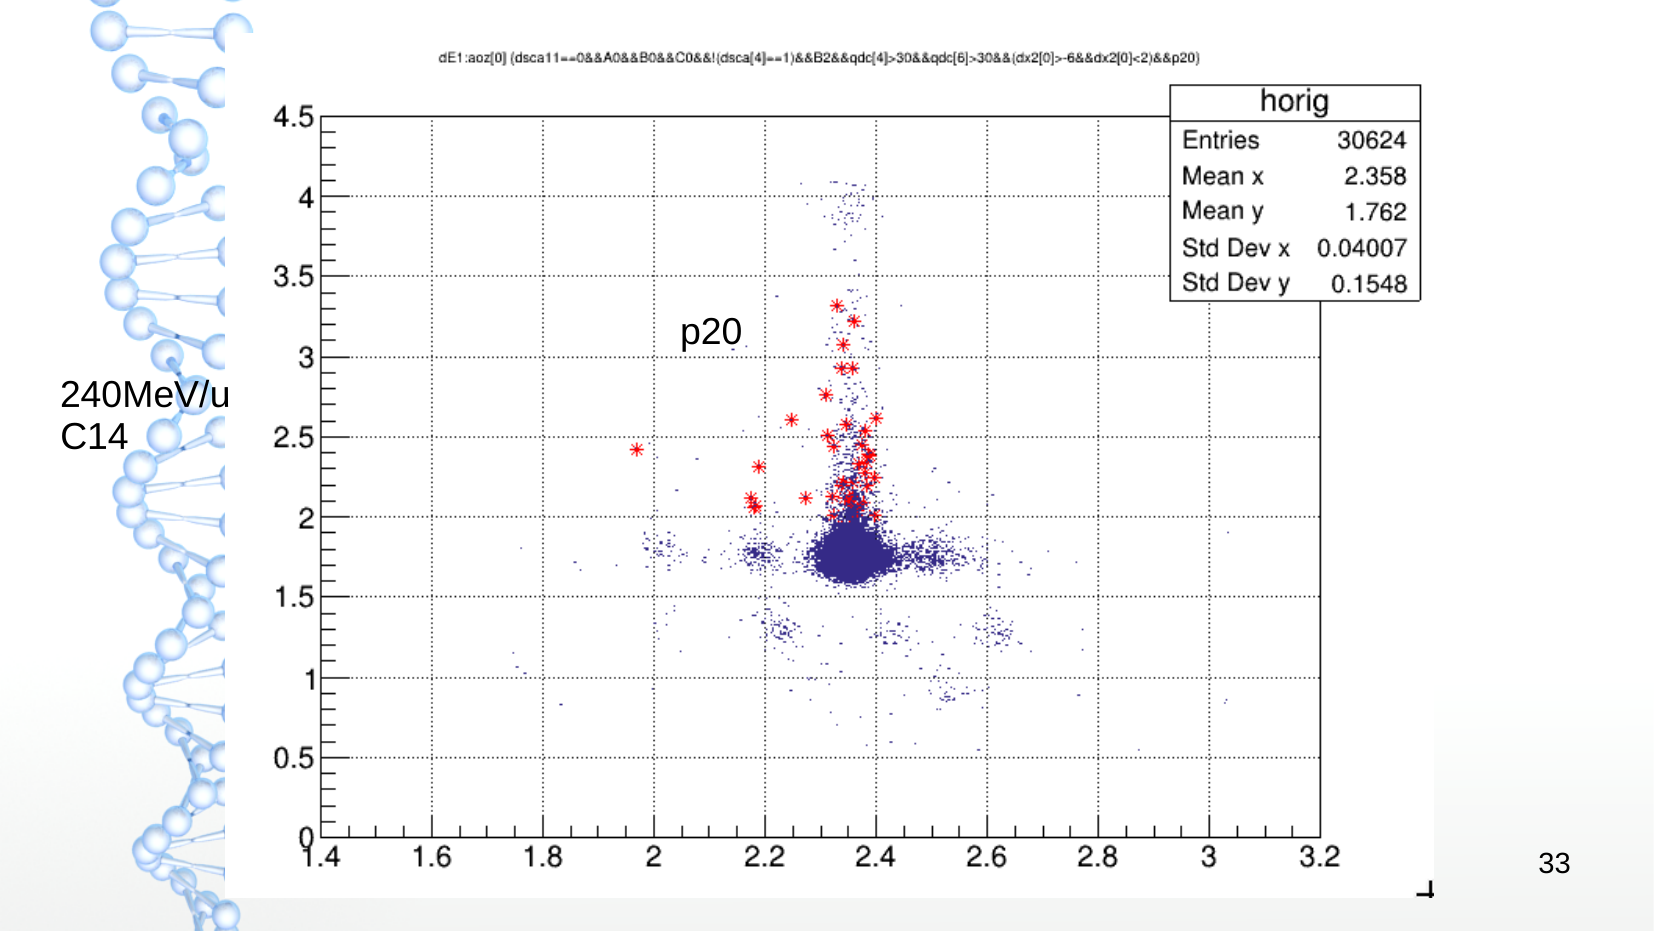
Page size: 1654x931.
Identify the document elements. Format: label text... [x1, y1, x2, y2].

text_box p20 [665, 303, 786, 361]
text_box 240MeV/u C14 [45, 365, 285, 466]
picture [0, 0, 1654, 931]
